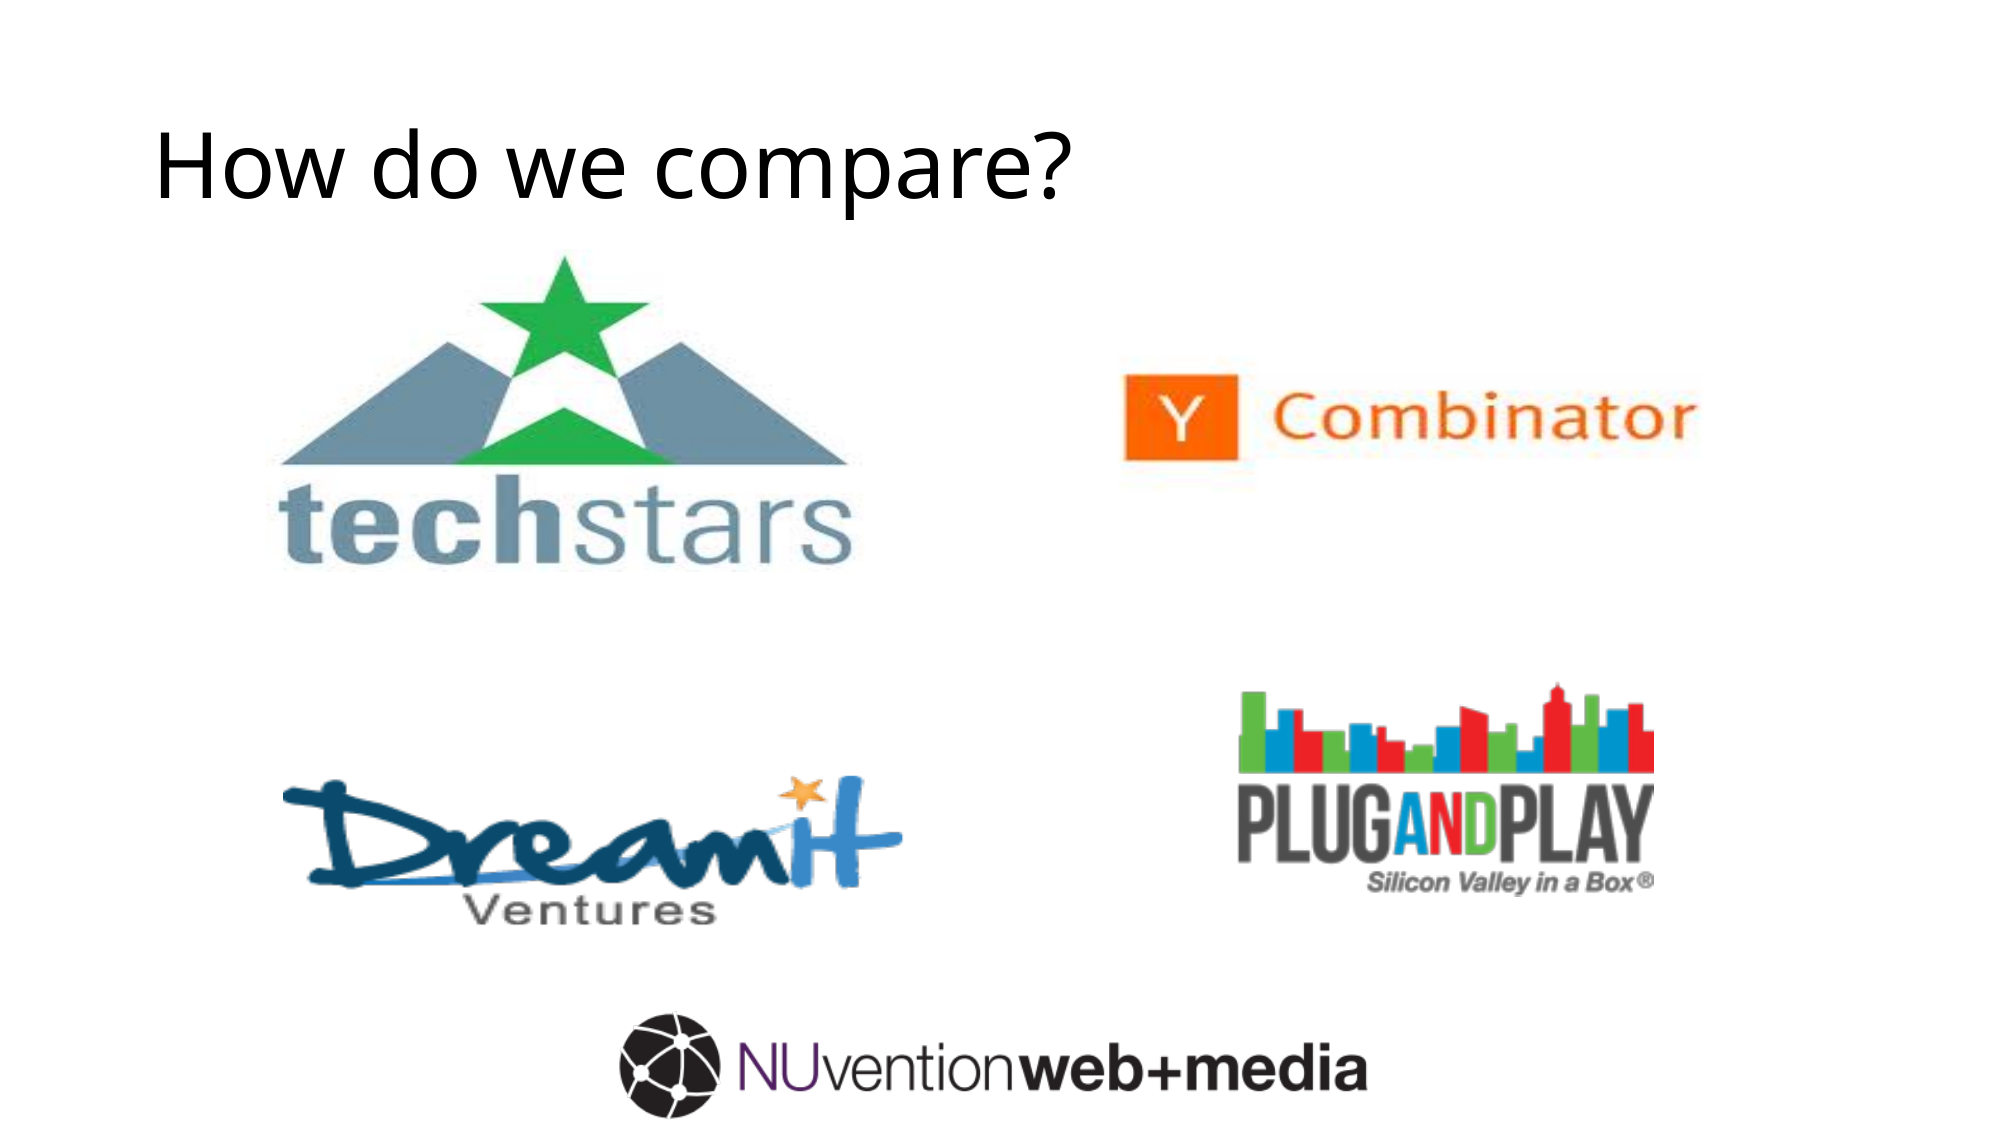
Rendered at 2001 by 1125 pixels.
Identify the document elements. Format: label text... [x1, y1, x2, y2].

picture [1033, 224, 1798, 607]
picture [283, 774, 926, 936]
title How do we compare? [137, 59, 1863, 278]
picture [1237, 680, 1654, 897]
picture [266, 249, 865, 572]
